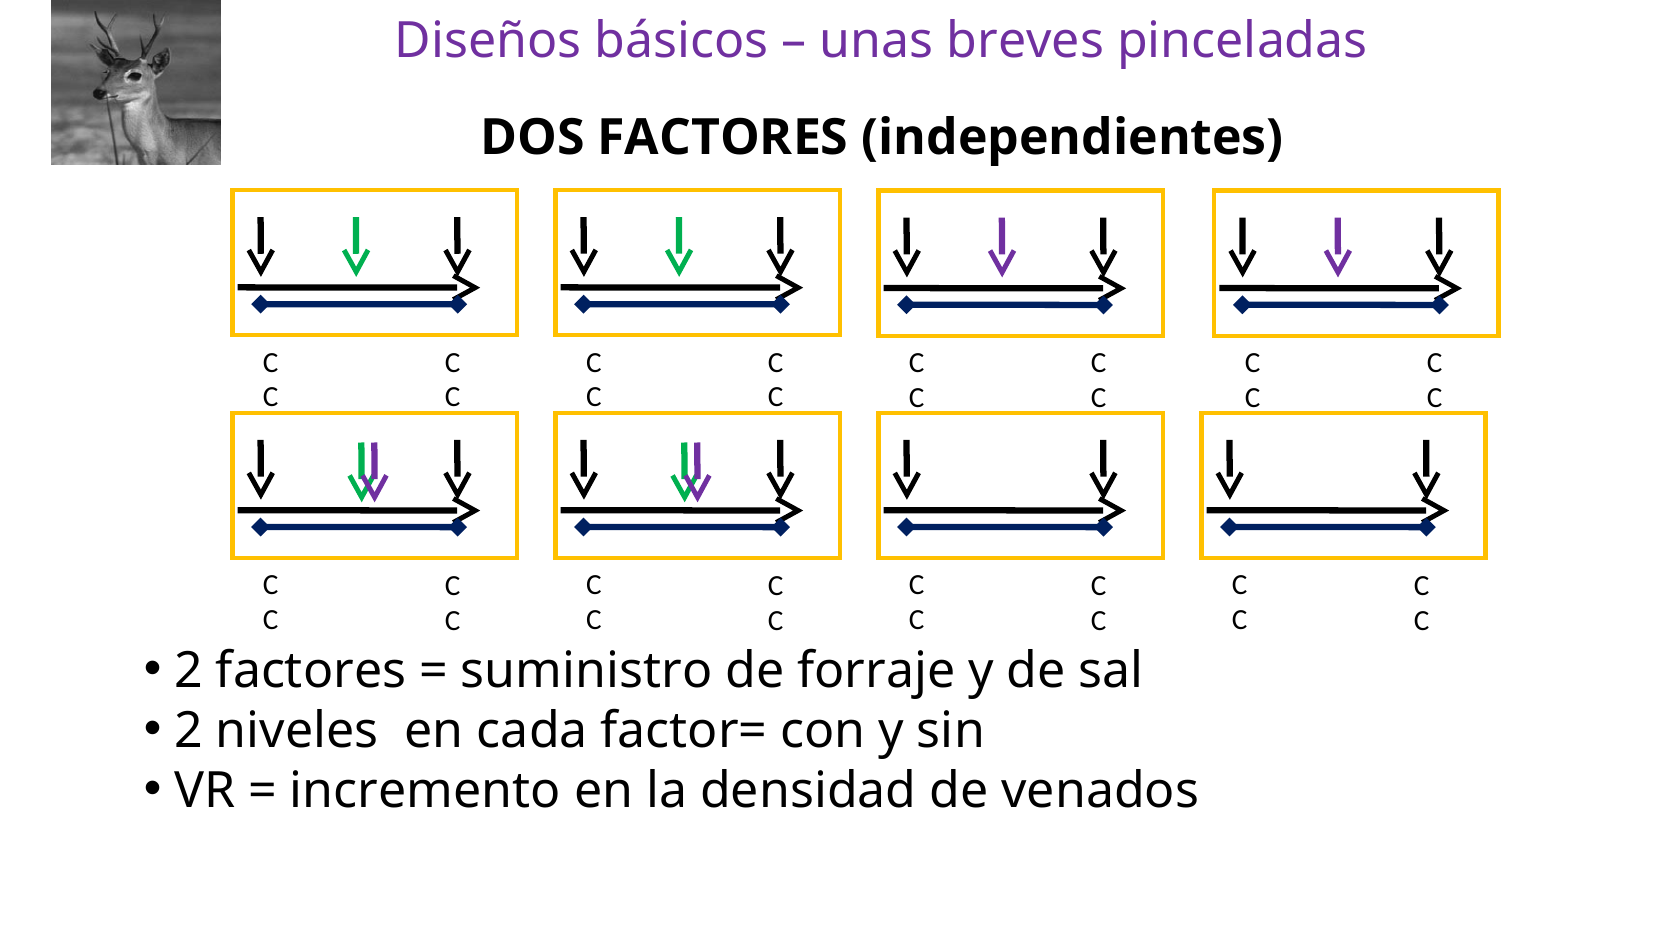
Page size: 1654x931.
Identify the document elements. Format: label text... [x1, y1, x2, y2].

text_box C C [894, 335, 940, 411]
text_box C C [430, 335, 476, 411]
text_box C C [1229, 415, 1276, 422]
text_box Diseños básicos – unas breves pinceladas [380, 0, 1384, 76]
text_box 2 factores = suministro de forraje y de sal 2 niveles en cada factor= con y sin VR = incremento en la densidad de venados [129, 629, 1589, 826]
text_box C C [248, 335, 294, 411]
text_box C C [1229, 335, 1276, 411]
text_box C C [248, 415, 294, 421]
text_box C C [430, 415, 476, 421]
text_box C C [1076, 335, 1122, 411]
text_box C C [430, 558, 476, 645]
text_box C C [753, 335, 799, 411]
text_box C C [753, 558, 799, 645]
text_box C C [753, 415, 799, 421]
picture [51, 0, 221, 165]
text_box DOS FACTORES (independientes) [465, 96, 1300, 173]
text_box C C [248, 558, 294, 644]
text_box C C [1076, 415, 1122, 422]
text_box C C [1217, 557, 1263, 644]
text_box C C [894, 557, 940, 644]
text_box C C [1076, 558, 1122, 644]
text_box C C [571, 558, 617, 644]
text_box C C [1412, 415, 1458, 422]
text_box C C [1412, 335, 1458, 411]
text_box C C [1399, 558, 1445, 644]
text_box C C [894, 415, 940, 422]
text_box C C [571, 335, 617, 411]
text_box C C [571, 415, 617, 421]
